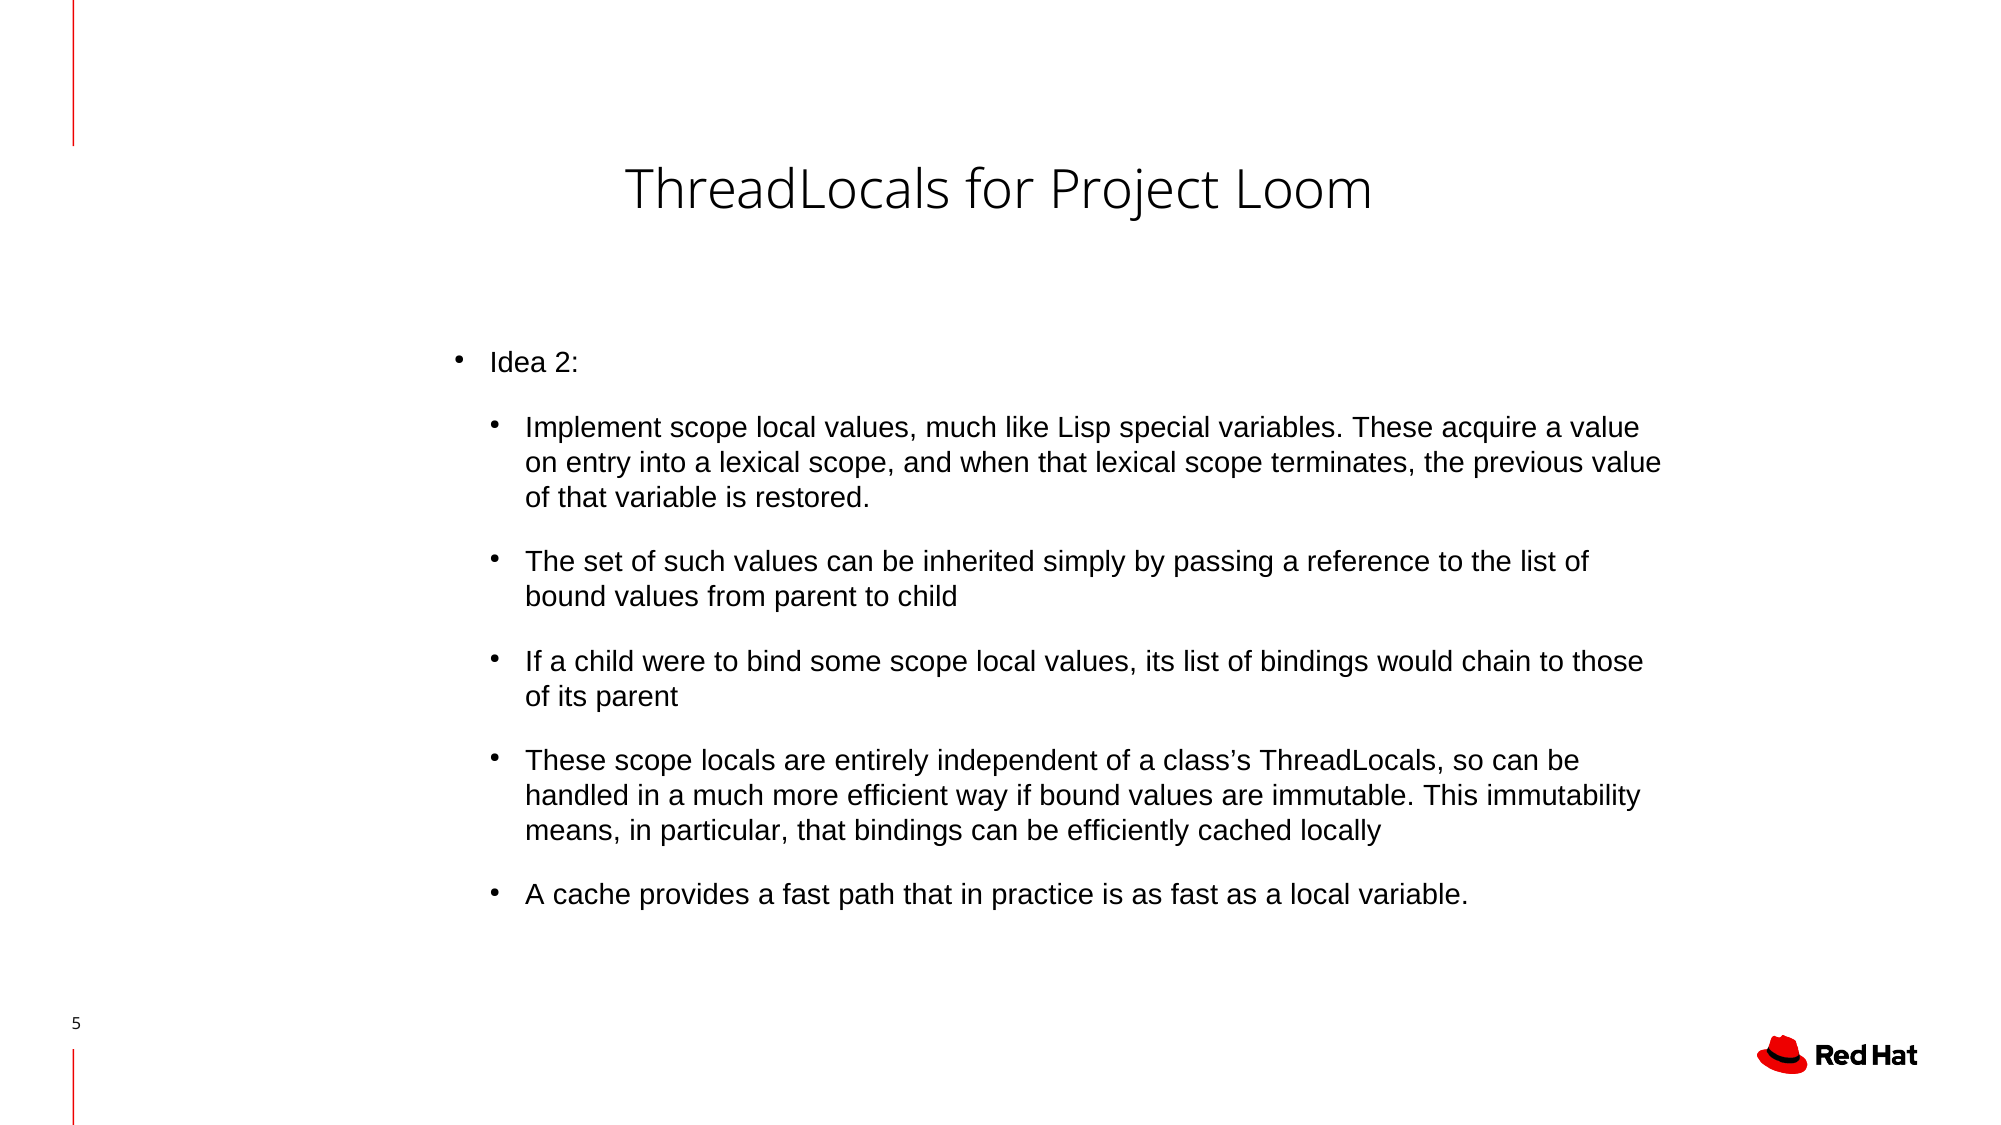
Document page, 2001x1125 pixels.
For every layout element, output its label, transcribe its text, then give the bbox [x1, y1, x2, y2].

text_box Idea 2: Implement scope local values, much like Lisp special variables. These acquire a value on entry into a lexical scope, and when that lexical scope terminates, the previous value of that variable is restored. The set of such values can be inherited simply by passing a reference to the list of bound values from parent to child If a child were to bind some scope local values, its list of bindings would chain to those of its parent These scope locals are entirely independent of a class’s ThreadLocals, so can be handled in a much more efficient way if bound values are immutable. This immutability means, in particular, that bindings can be efficiently cached locally A cache provides a fast path that in practice is as fast as a local variable. [439, 336, 1726, 1048]
picture [1757, 1035, 1918, 1074]
title ThreadLocals for Project Loom [288, 154, 1714, 314]
